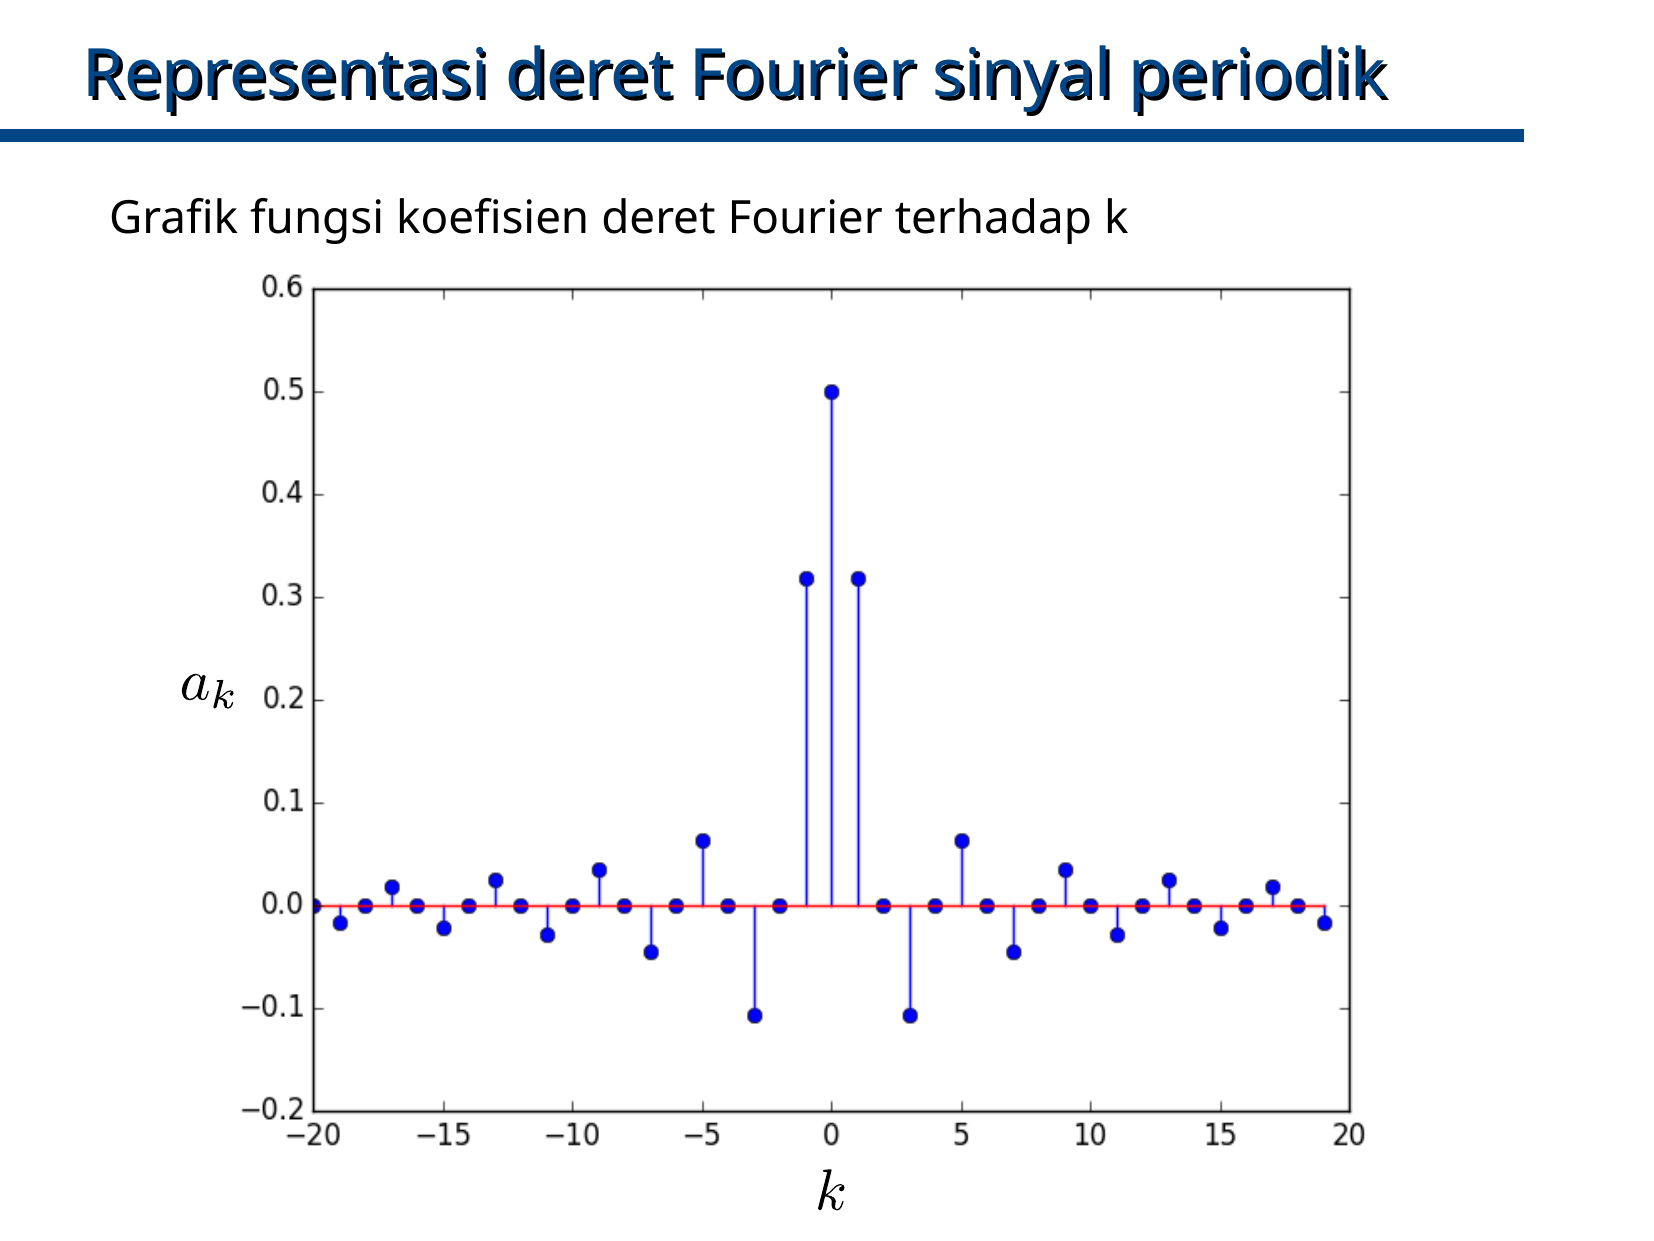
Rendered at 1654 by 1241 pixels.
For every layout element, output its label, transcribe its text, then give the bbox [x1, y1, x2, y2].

text_box [0, 129, 1524, 142]
text_box Representasi deret Fourier sinyal periodik [82, 0, 1548, 156]
picture [236, 261, 1371, 1158]
text_box [814, 1169, 848, 1211]
text_box Grafik fungsi koefisien deret Fourier terhadap k [94, 177, 1153, 248]
text_box [179, 673, 237, 709]
